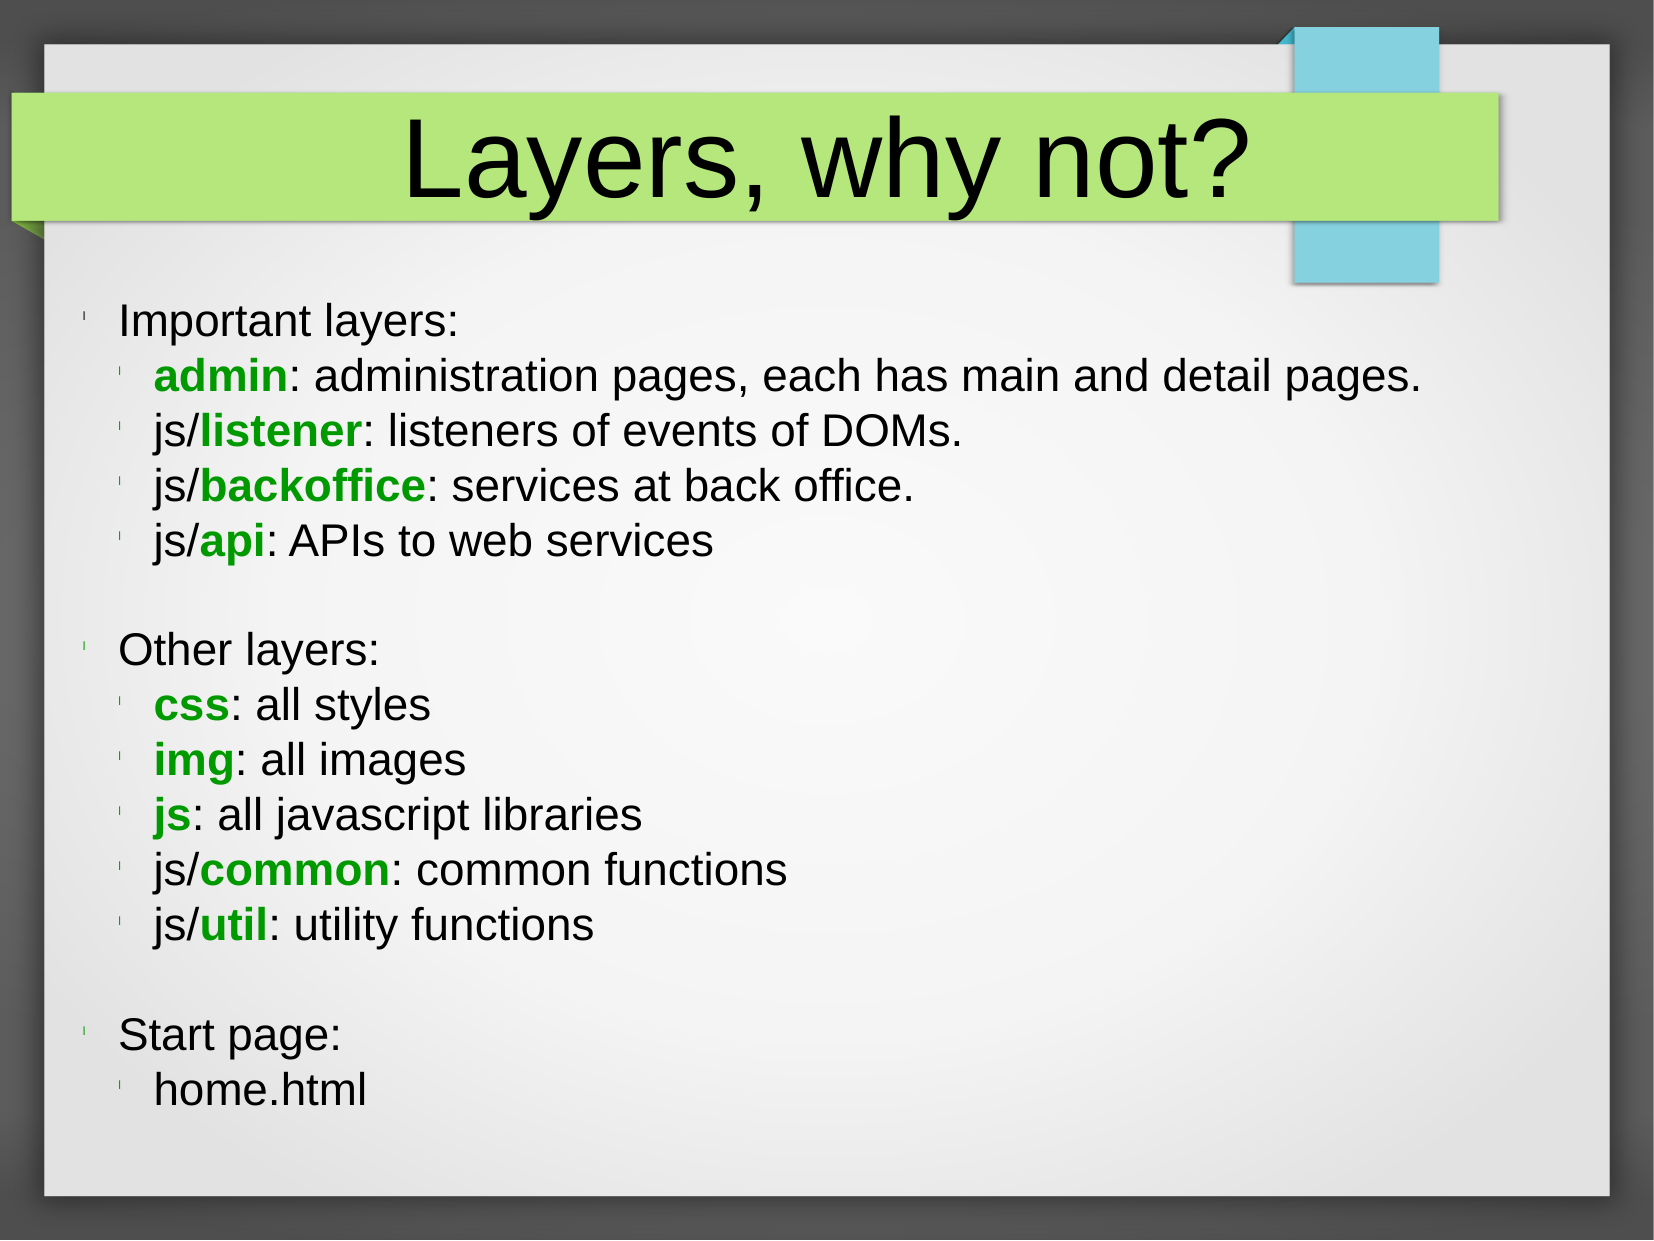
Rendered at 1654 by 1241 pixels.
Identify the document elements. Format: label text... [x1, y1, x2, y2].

picture [0, 0, 1654, 1240]
text_box Layers, why not? [82, 49, 1571, 257]
text_box Important layers: admin: administration pages, each has main and detail pages. js/listener: listeners of events of DOMs. js/backoffice: services at back office. js/api: APIs to web services Other layers: css: all styles img: all images js: all javascript libraries js/common: common functions js/util: utility functions Start page: home.html [82, 290, 1571, 1010]
